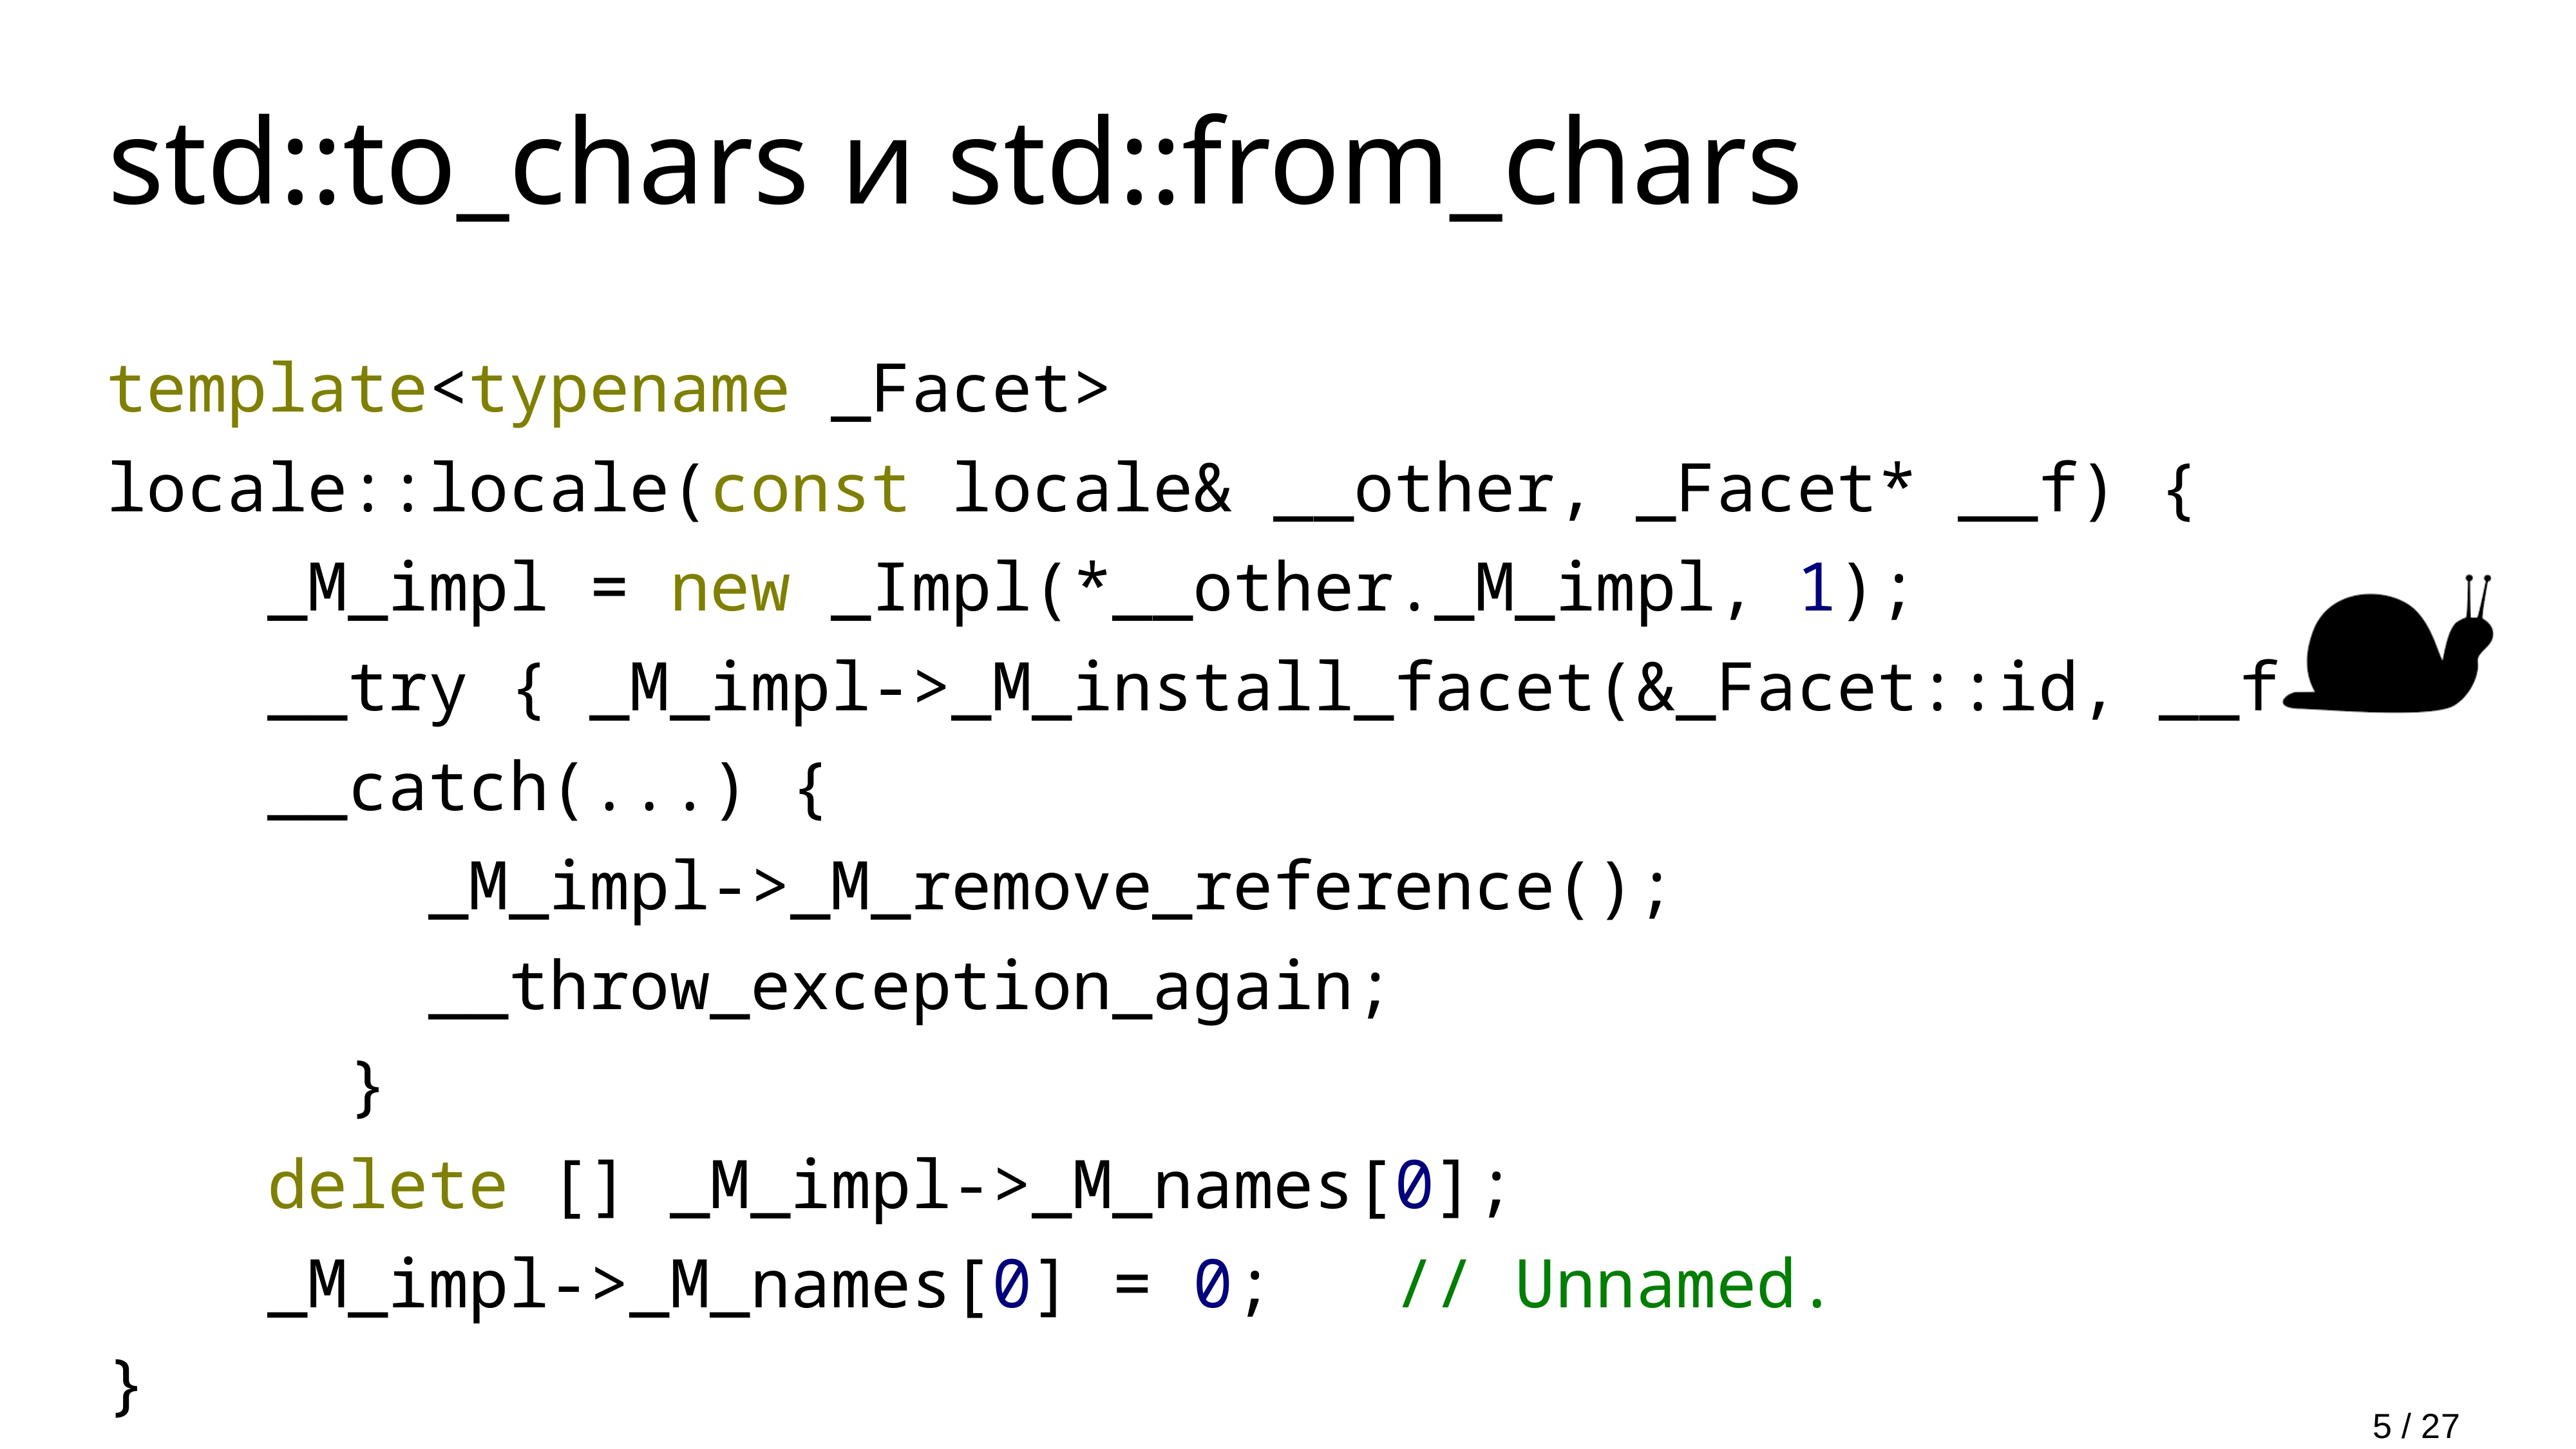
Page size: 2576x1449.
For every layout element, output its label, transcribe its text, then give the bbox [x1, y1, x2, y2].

list template<typename _Facet> locale::locale(const locale& __other, _Facet* __f) { _M_impl = new _Impl(*__other._M_impl, 1); __try { _M_impl->_M_install_facet(&_Facet::id, __f); } __catch(...) { _M_impl->_M_remove_reference(); __throw_exception_again; } delete [] _M_impl->_M_names[0]; _M_impl->_M_names[0] = 0; // Unnamed. } [0, 295, 2576, 1449]
title std::to_chars и std::from_chars [108, 80, 2468, 242]
text_box <number> / 27 [2363, 1402, 2576, 1449]
picture [2278, 526, 2505, 753]
